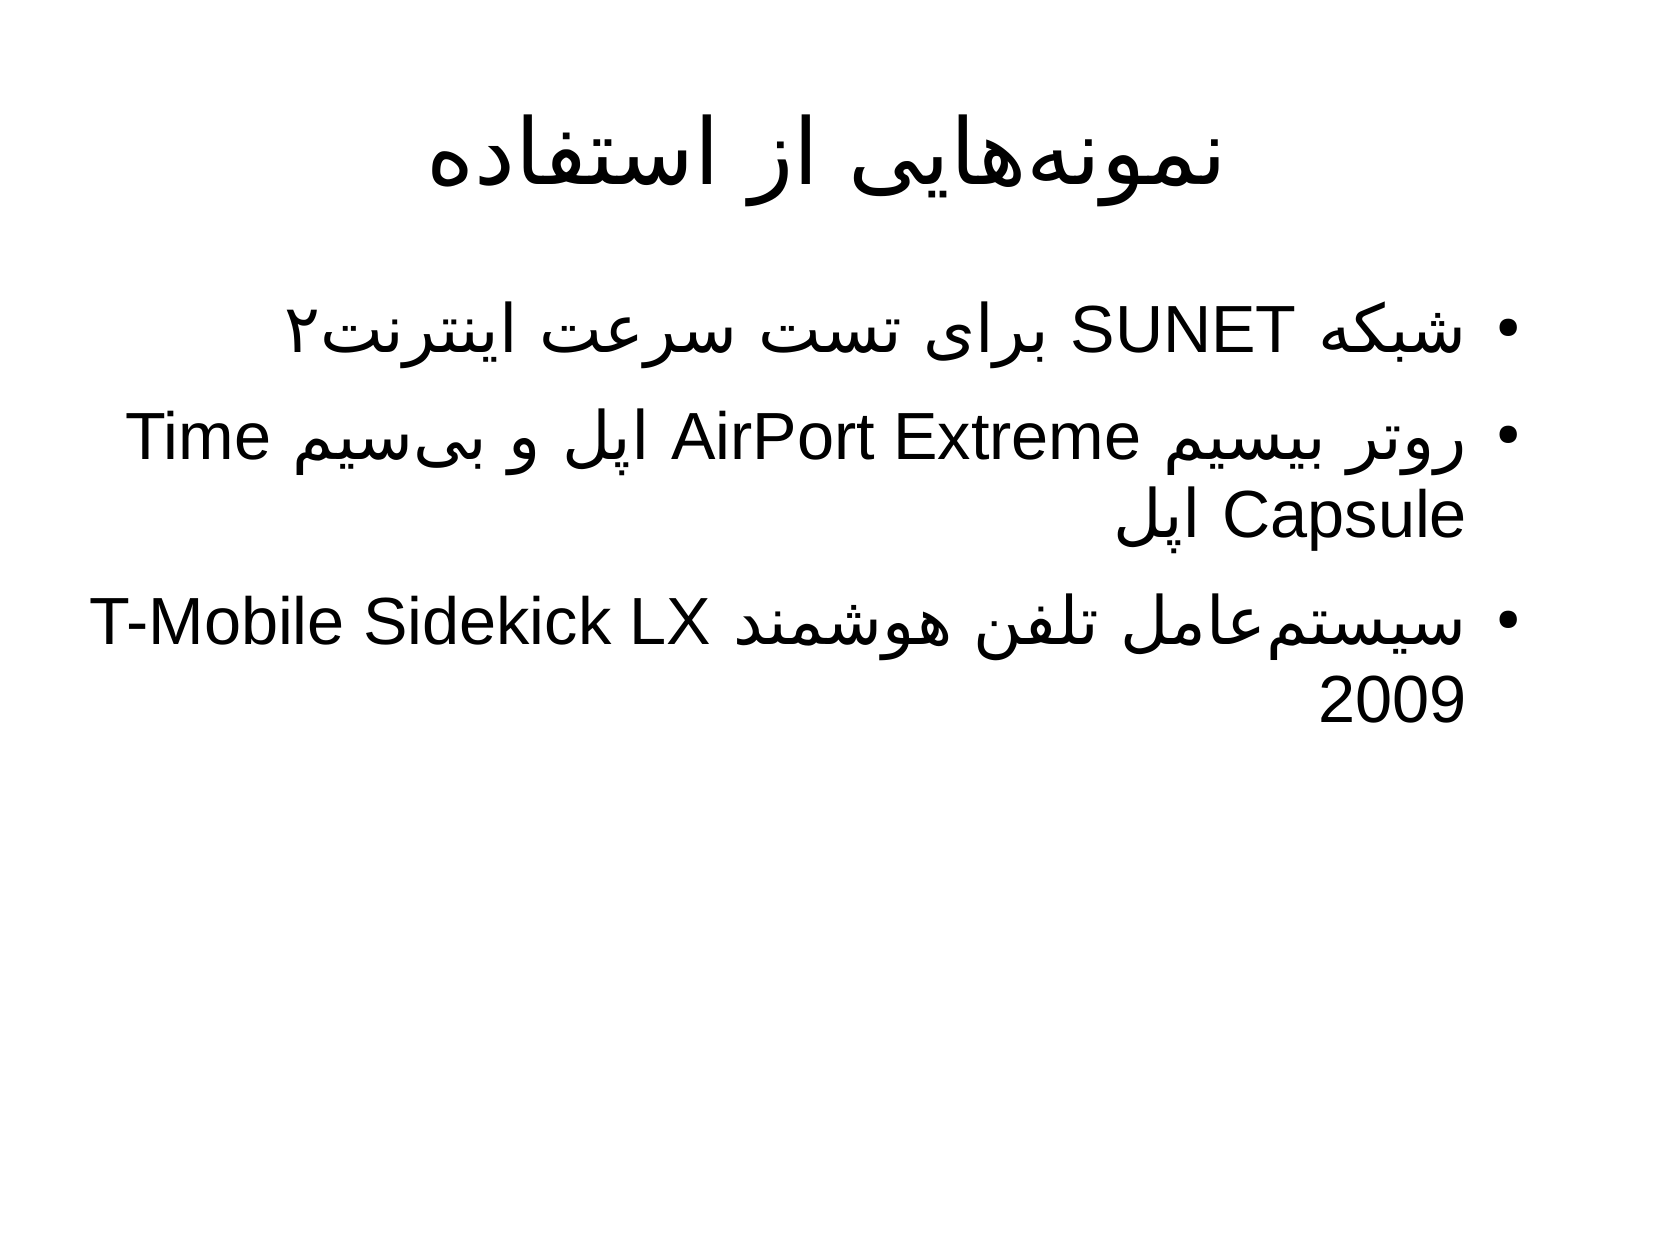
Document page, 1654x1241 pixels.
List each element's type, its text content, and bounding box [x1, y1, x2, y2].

title نمونه‌هایی از استفاده [82, 49, 1571, 257]
list شبکه SUNET برای تست سرعت اینترنت۲ روتر بیسیم AirPort Extreme اپل و بی‌سیم Time Capsule اپل سیستم‌عامل تلفن هوشمند T-Mobile Sidekick LX 2009 [82, 290, 1538, 1010]
